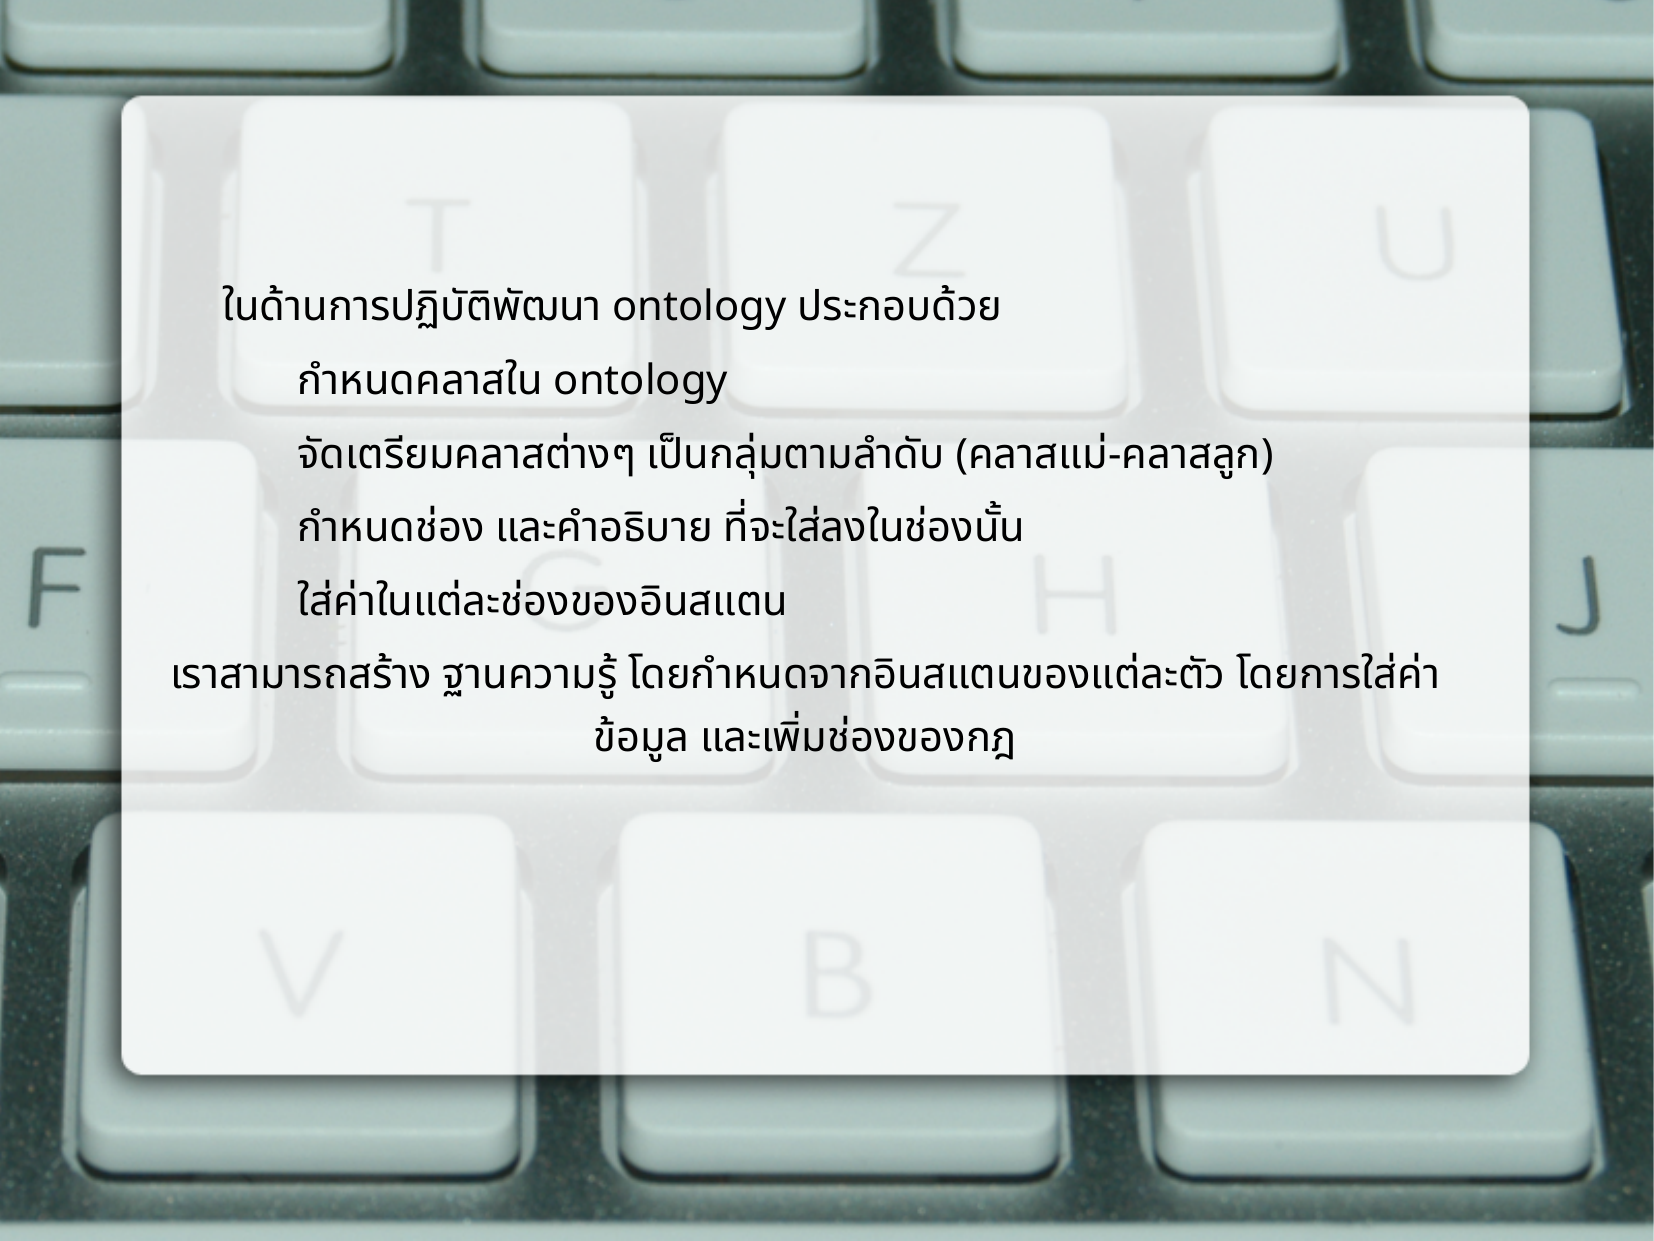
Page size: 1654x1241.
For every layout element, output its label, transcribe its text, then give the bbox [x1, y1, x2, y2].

subtitle ในด้านการปฏิบัติพัฒนา ontology ประกอบด้วย กำหนดคลาสใน ontology จัดเตรียมคลาสต่างๆ เป็นกลุ่มตามลำดับ (คลาสแม่-คลาสลูก) กำหนดช่อง และคำอธิบาย ที่จะใส่ลงในช่องนั้น ใส่ค่าในแต่ละช่องของอินสแตน เราสามารถสร้าง ฐานความรู้ โดยกำหนดจากอินสแตนของแต่ละตัว โดยการใส่ค่าข้อมูล และเพิ่มช่องของกฎ [147, 321, 1463, 917]
picture [0, 0, 1654, 1241]
